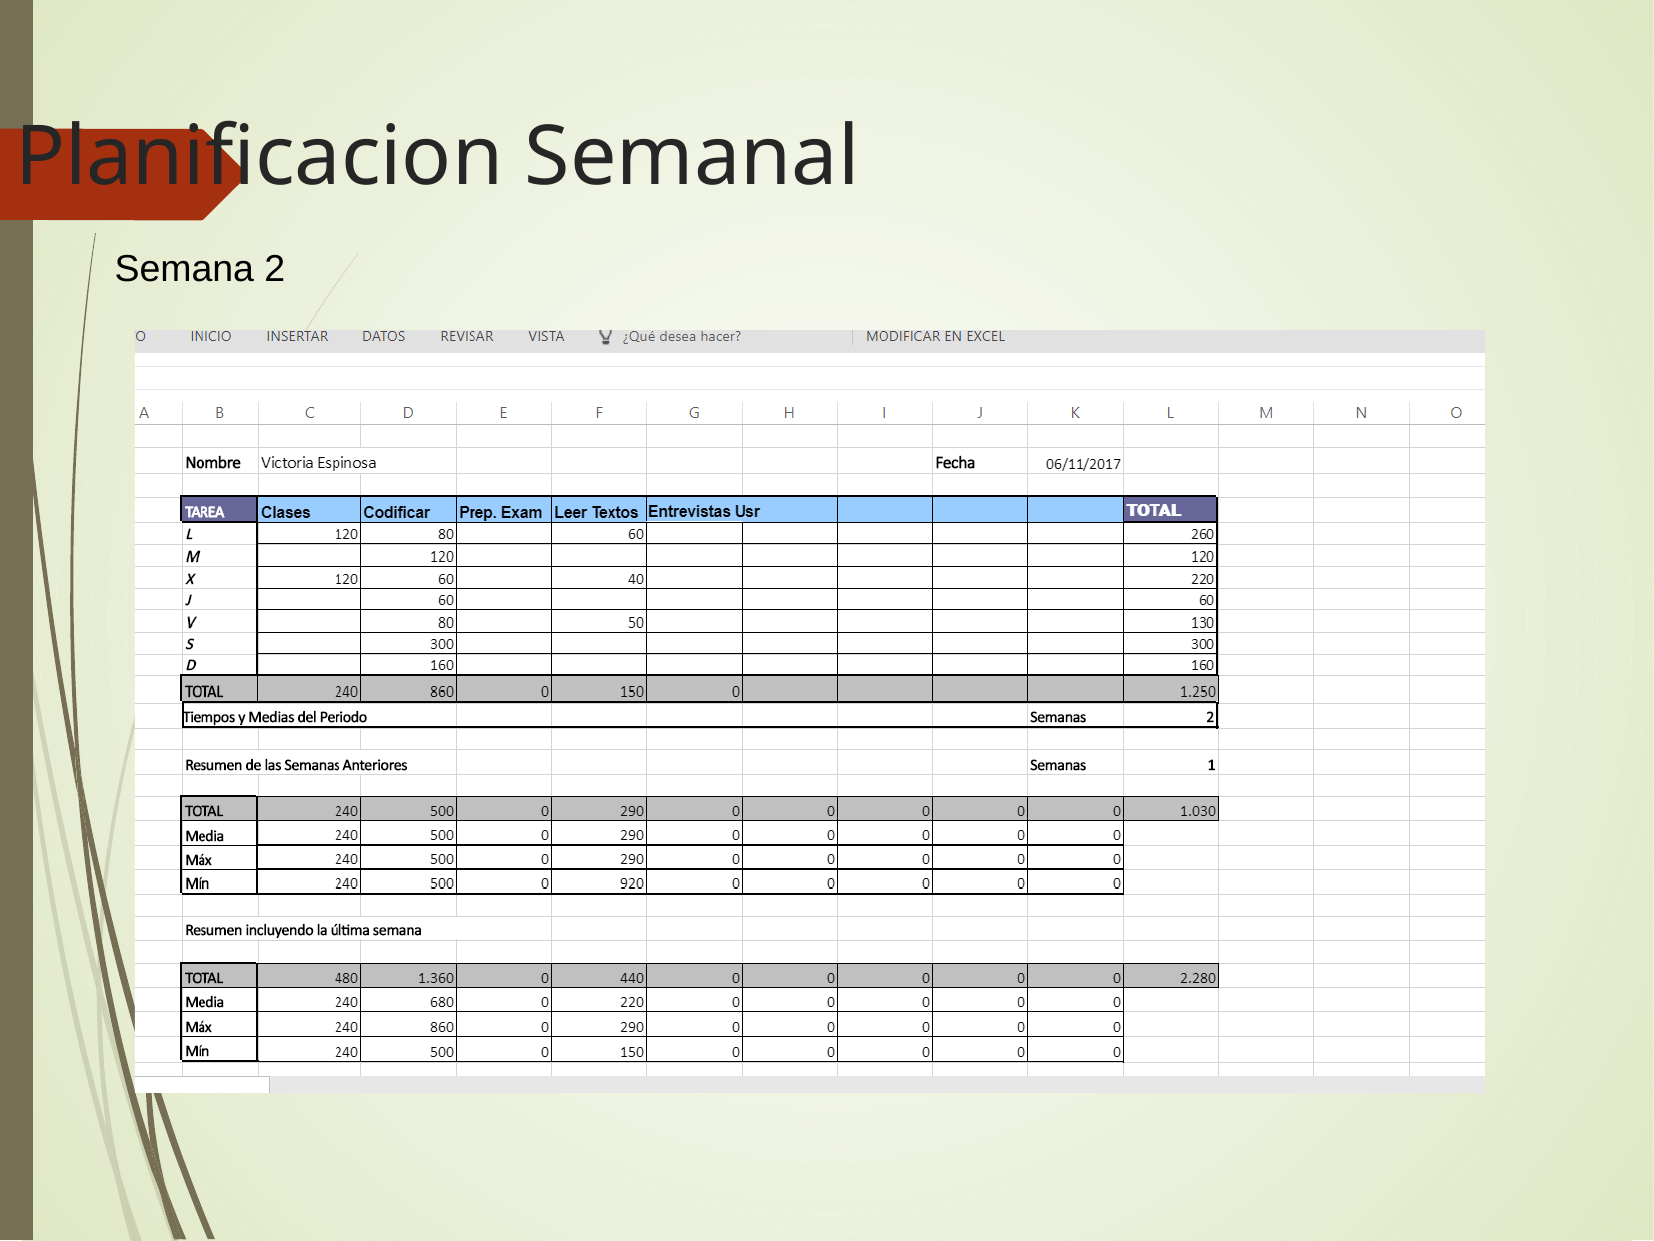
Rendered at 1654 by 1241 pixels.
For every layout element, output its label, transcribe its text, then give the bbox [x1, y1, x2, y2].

picture [135, 330, 1485, 1093]
text_box Semana 2 [99, 240, 301, 297]
title Planificacion Semanal [0, 94, 1182, 213]
